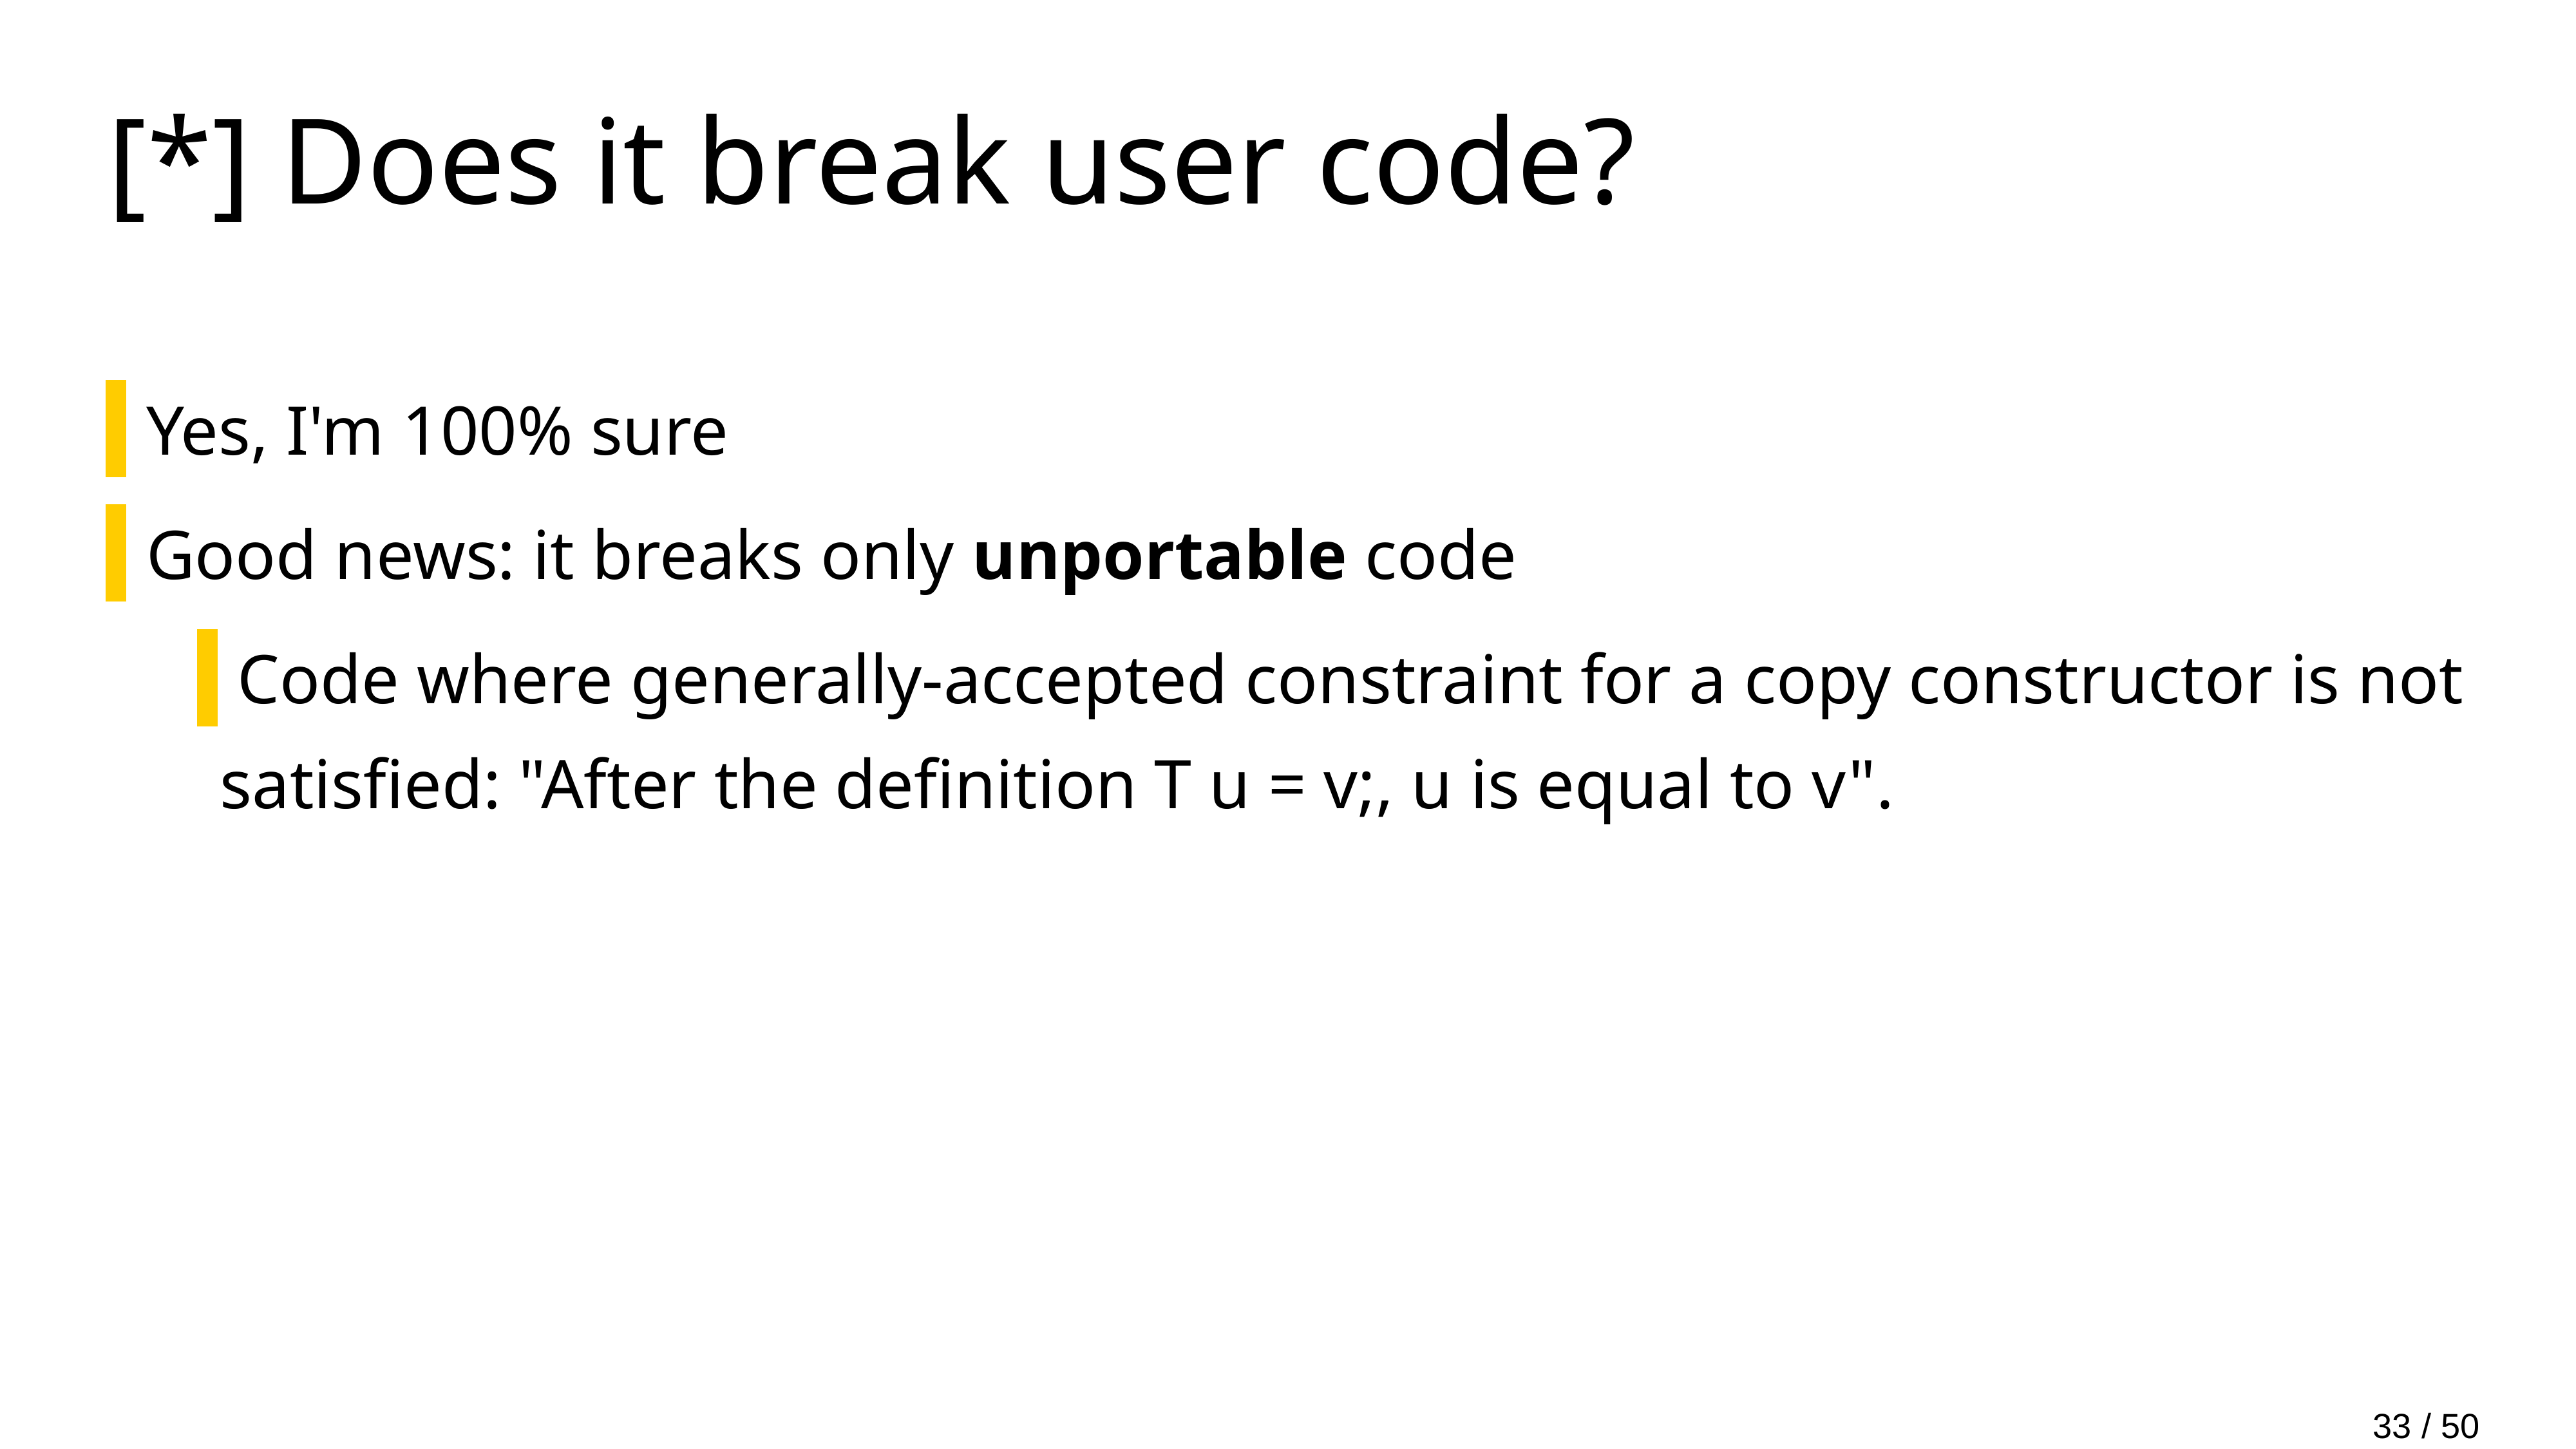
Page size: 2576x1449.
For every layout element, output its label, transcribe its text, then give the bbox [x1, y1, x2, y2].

text_box Yes, I'm 100% sure Good news: it breaks only unportable code Code where generally-accepted constraint for a copy constructor is not satisfied: "After the definition T u = v;, u is equal to v". [96, 364, 2512, 1419]
title [*] Does it break user code? [108, 80, 2468, 242]
text_box <number> / 50 [2363, 1402, 2576, 1449]
